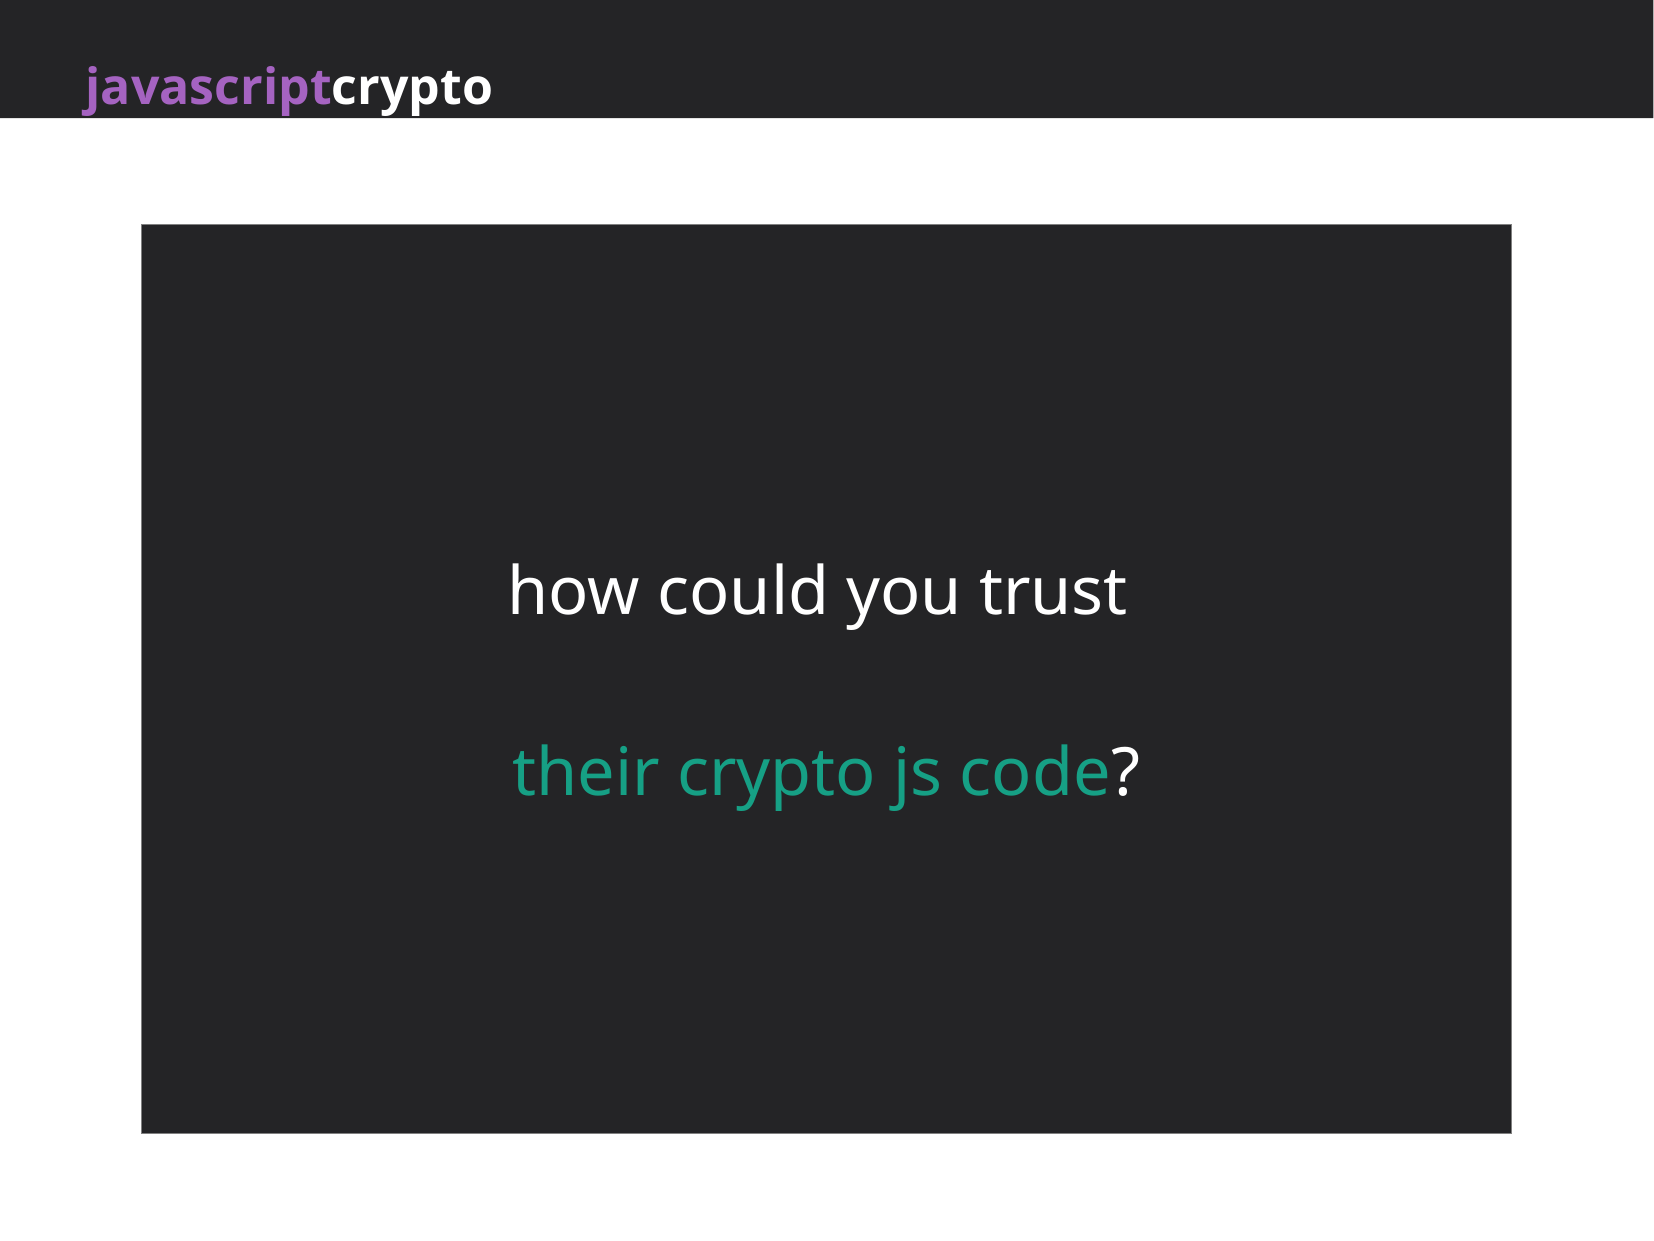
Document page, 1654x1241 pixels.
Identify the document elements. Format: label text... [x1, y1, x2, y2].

text_box [165, 531, 1441, 1087]
text_box how could you trust their crypto js code? [141, 224, 1512, 1134]
text_box [0, 0, 1654, 119]
text_box javascriptcrypto [70, 43, 544, 119]
